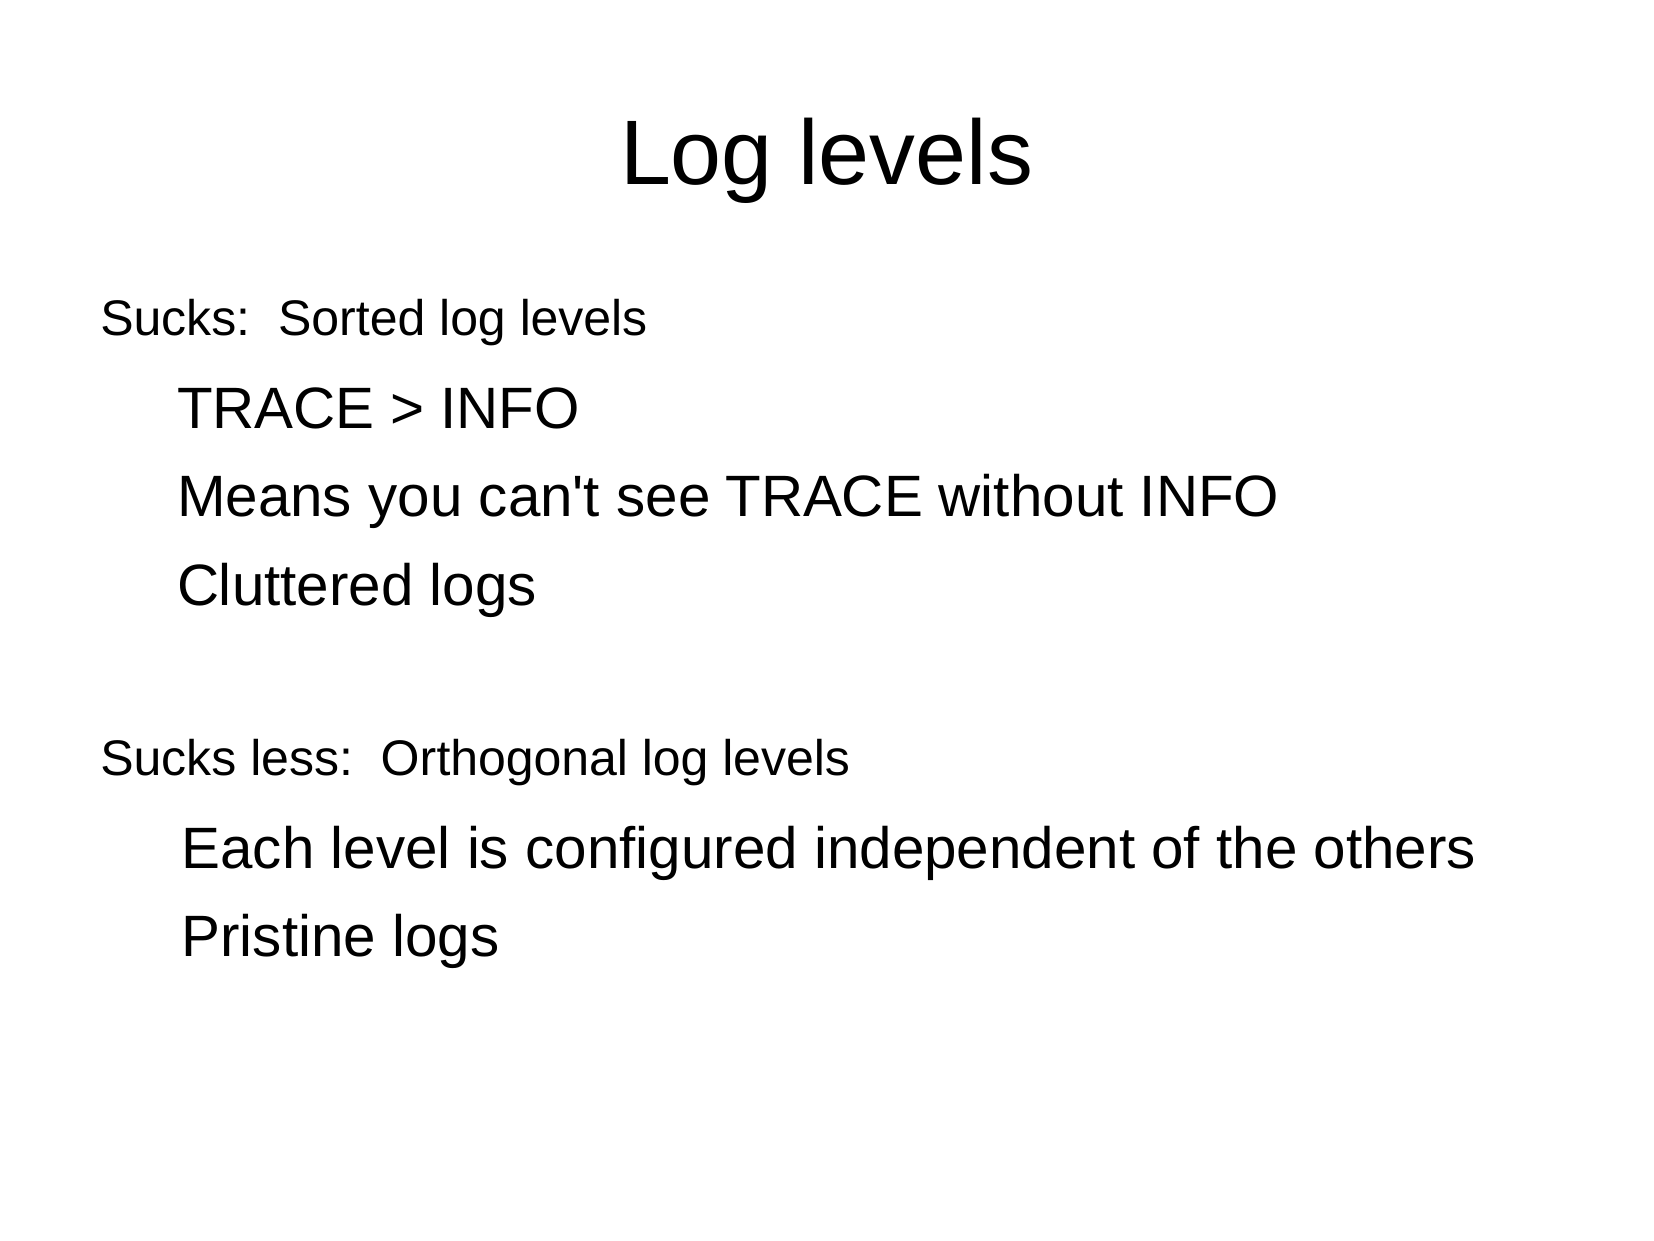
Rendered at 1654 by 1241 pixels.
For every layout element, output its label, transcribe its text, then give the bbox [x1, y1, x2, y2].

title Log levels [82, 56, 1571, 250]
list Sucks: Sorted log levels TRACE > INFO Means you can't see TRACE without INFO Cluttered logs Sucks less: Orthogonal log levels Each level is configured independent of the others Pristine logs [82, 290, 1571, 1094]
